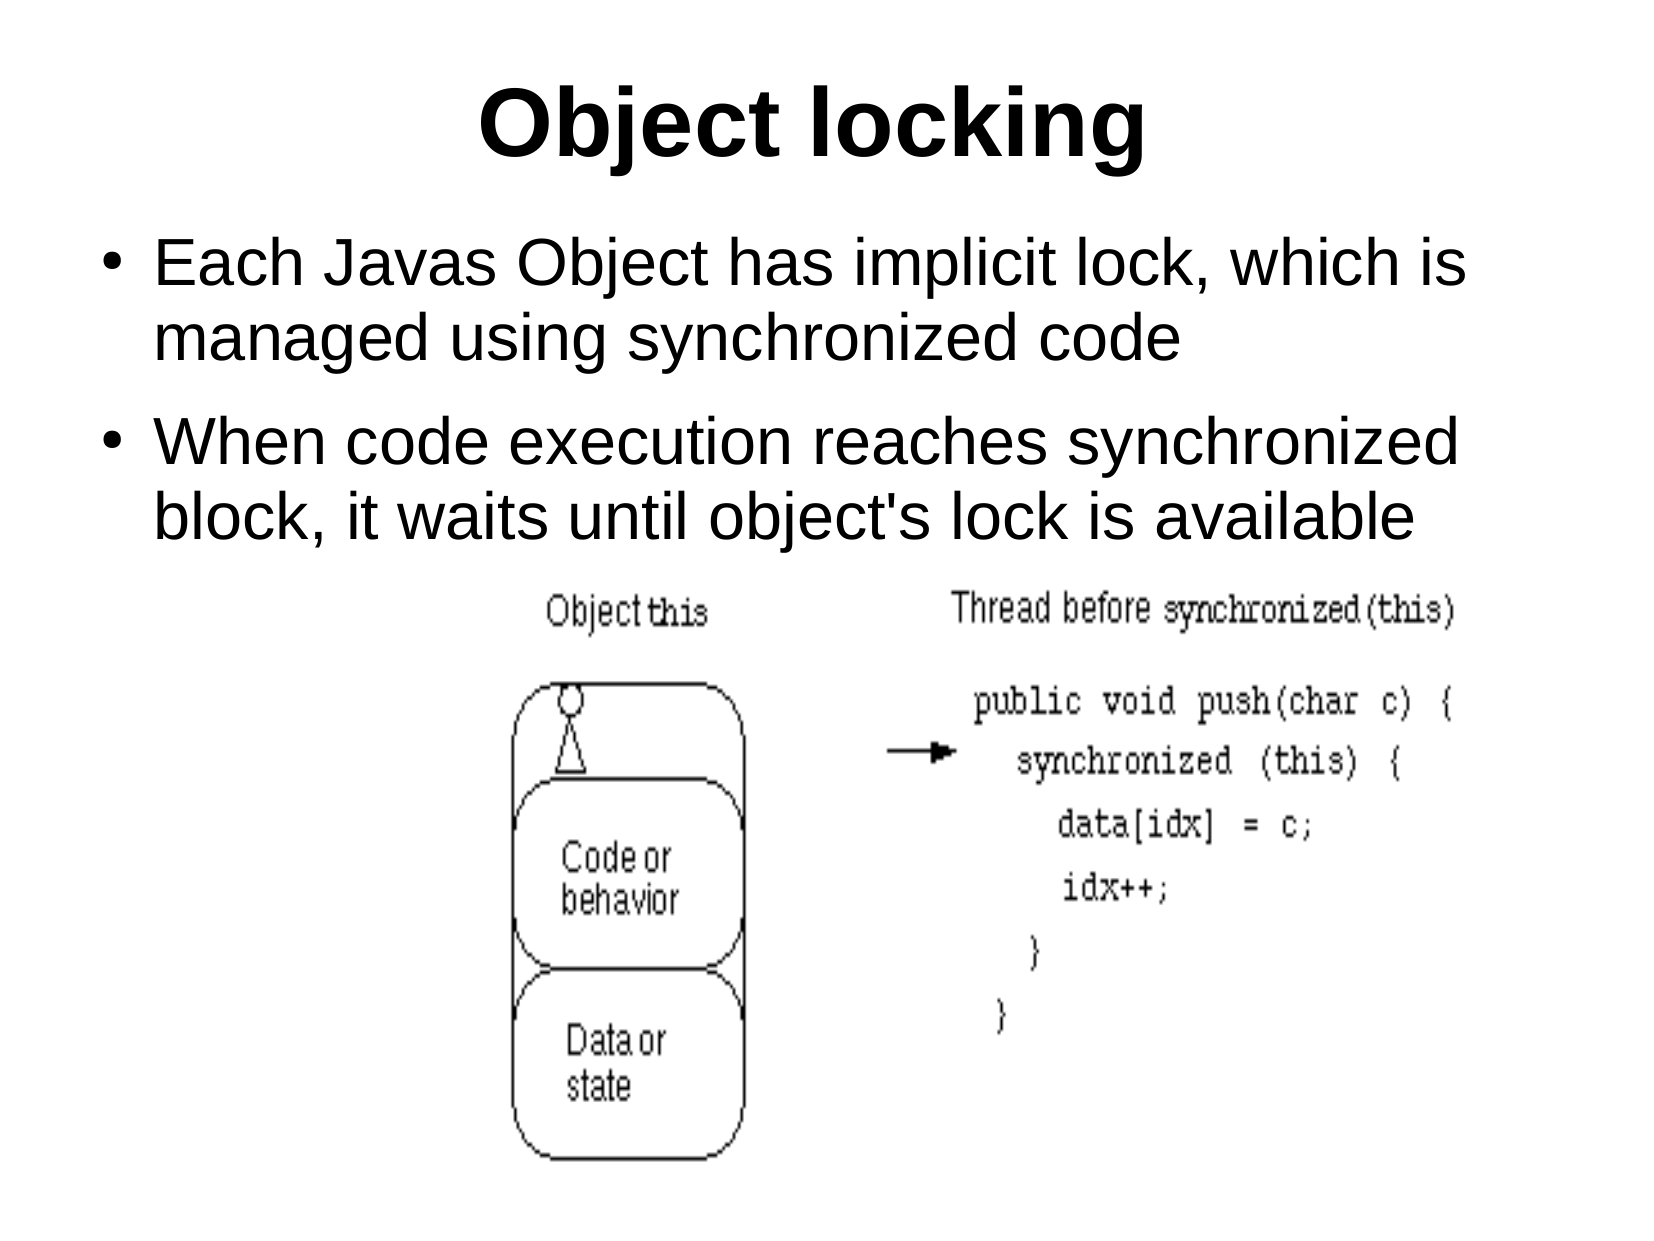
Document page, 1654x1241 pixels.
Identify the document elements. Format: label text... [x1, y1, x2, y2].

list Each Javas Object has implicit lock, which is managed using synchronized code When code execution reaches synchronized block, it waits until object's lock is available [82, 225, 1538, 1186]
picture [448, 578, 1518, 1204]
title Object locking [82, 67, 1571, 177]
